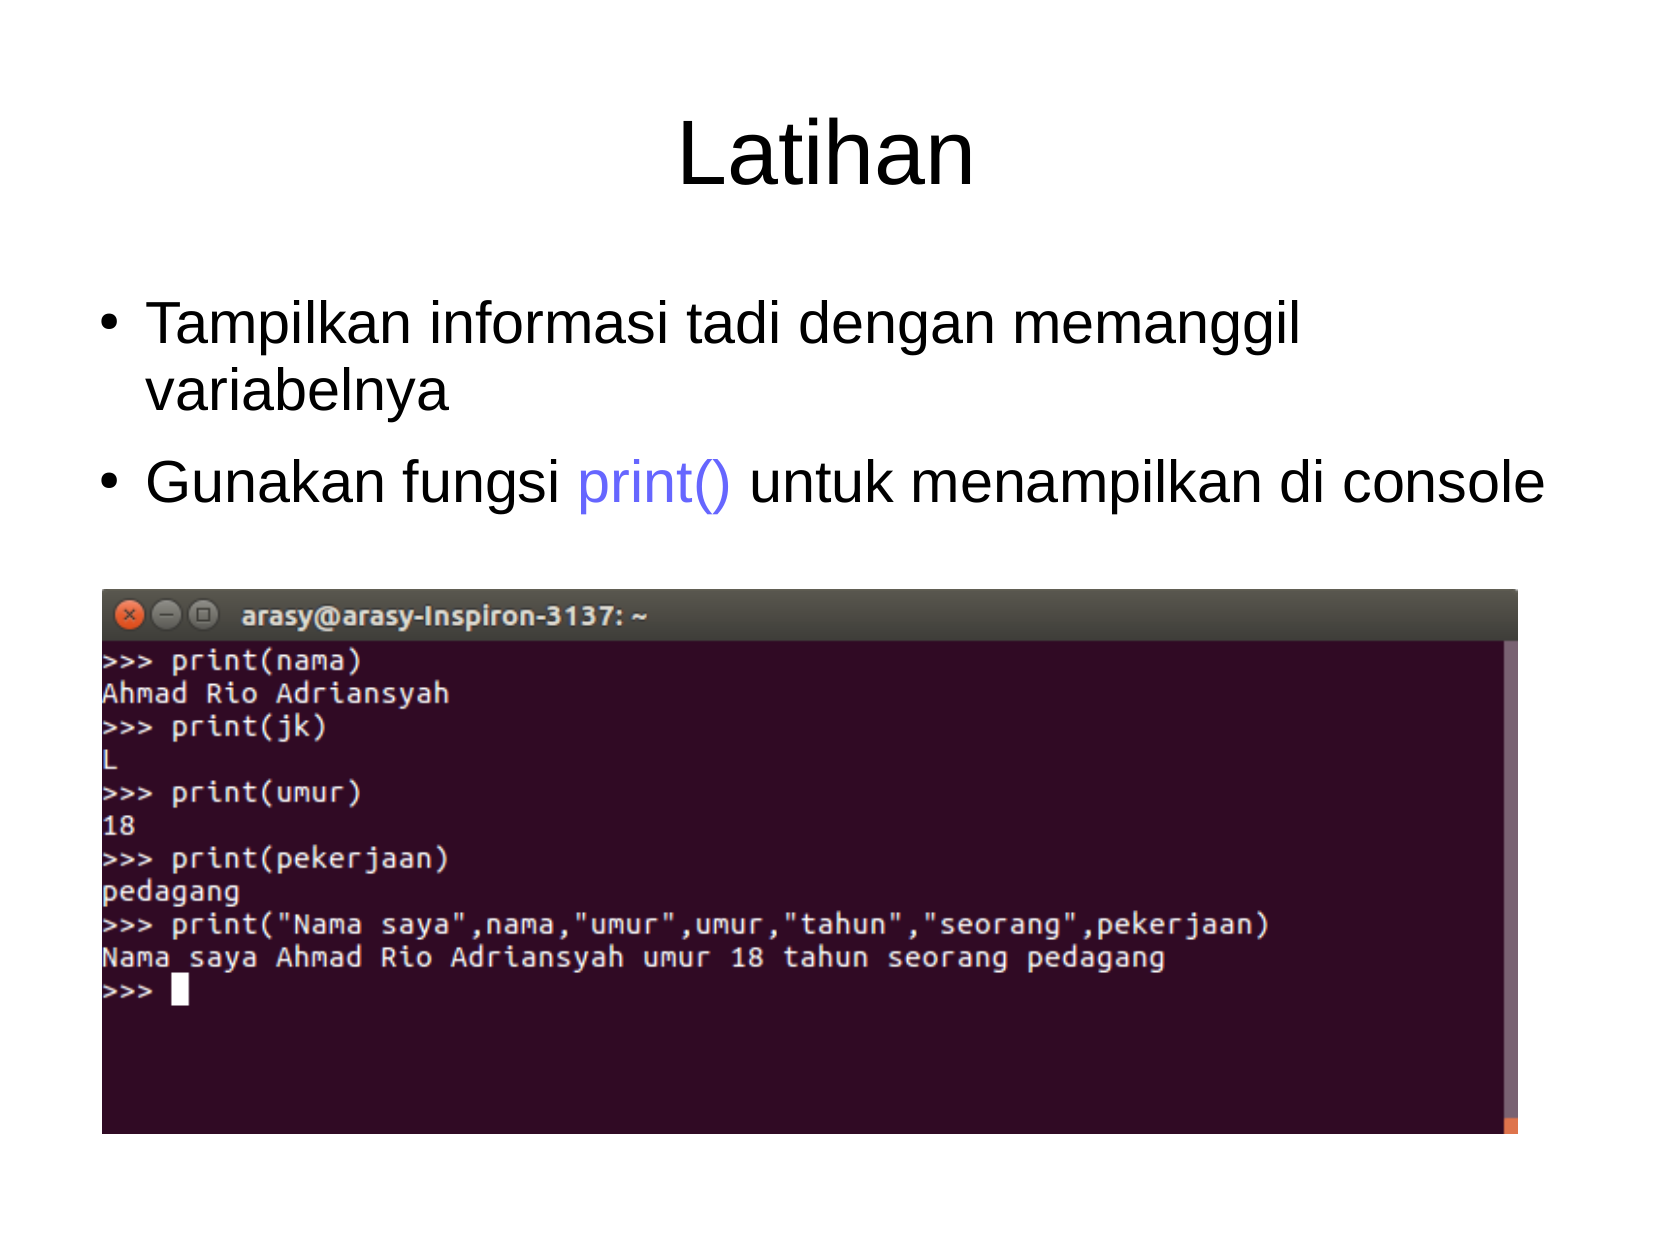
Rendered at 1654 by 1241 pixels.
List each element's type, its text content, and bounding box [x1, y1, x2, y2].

picture [102, 589, 1518, 1134]
title Latihan [82, 49, 1571, 257]
list Tampilkan informasi tadi dengan memanggil variabelnya Gunakan fungsi print() untuk menampilkan di console [82, 290, 1571, 556]
